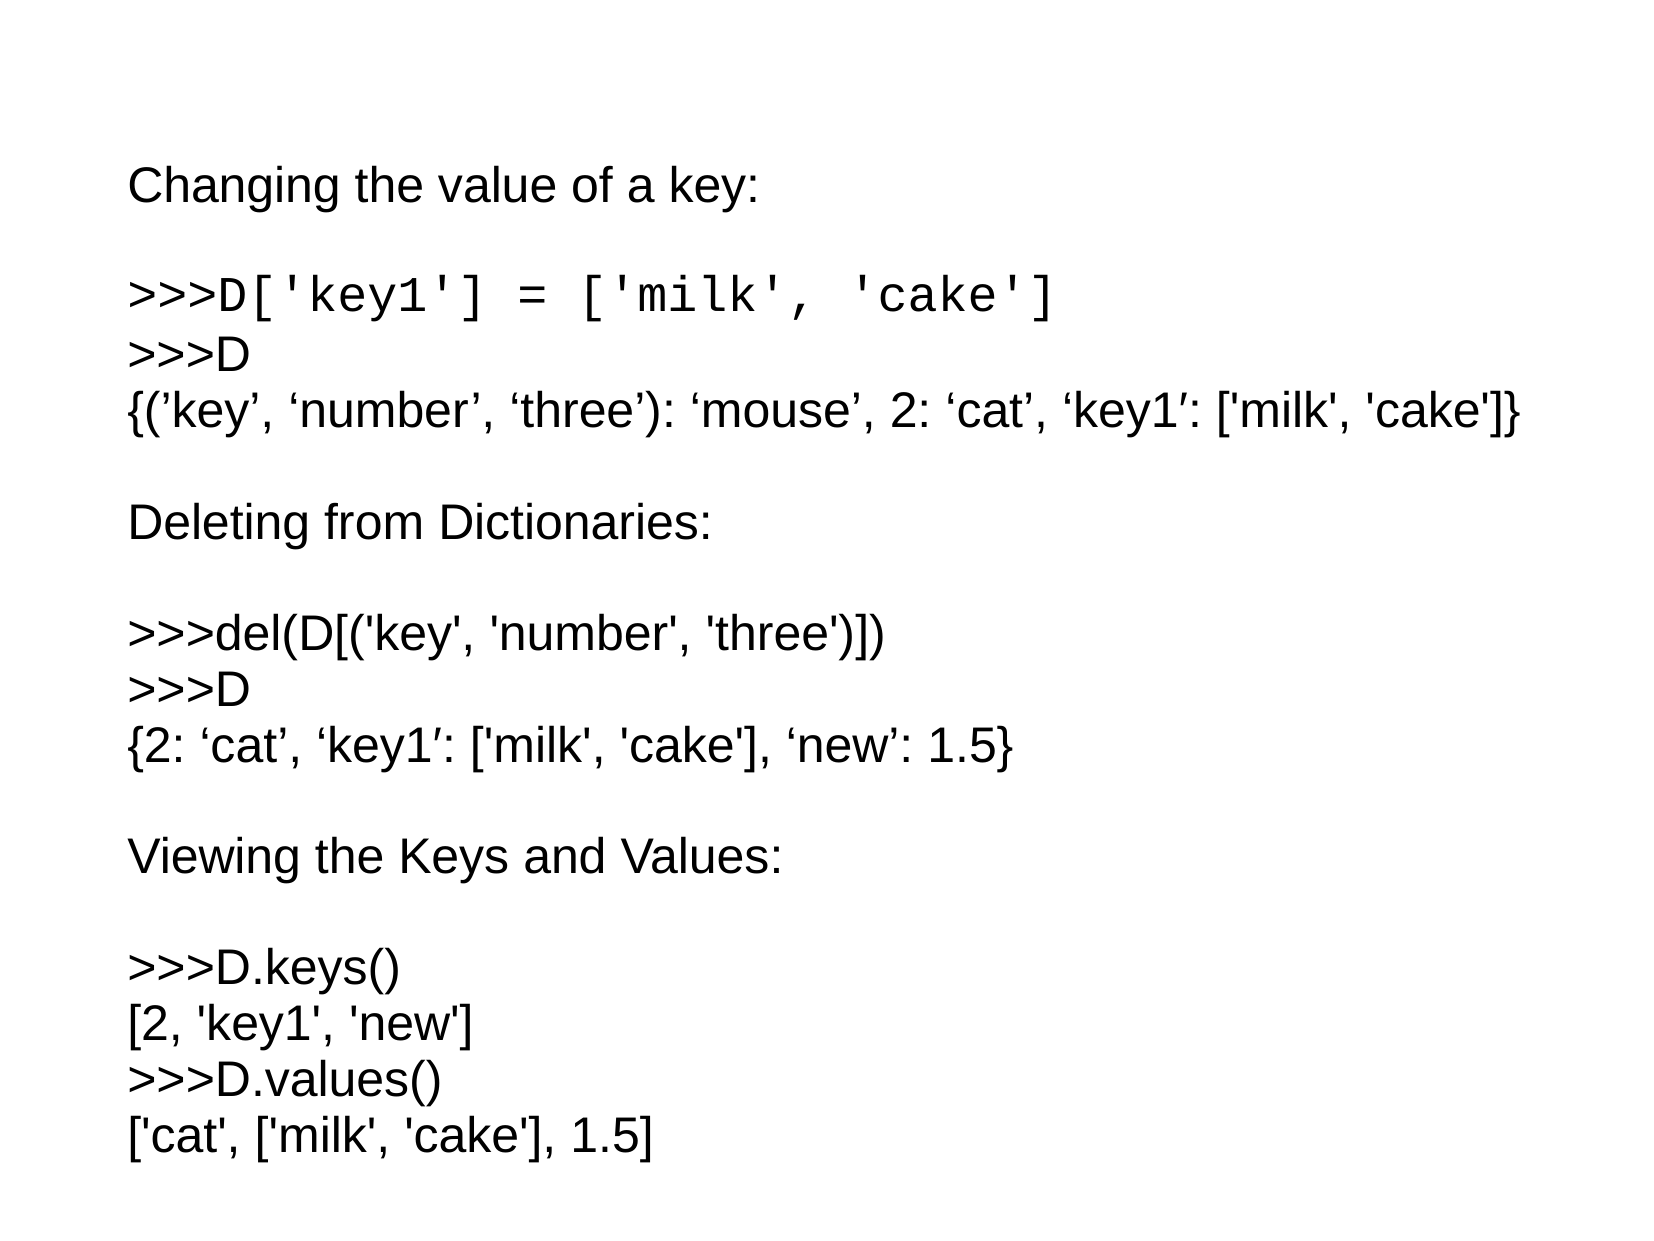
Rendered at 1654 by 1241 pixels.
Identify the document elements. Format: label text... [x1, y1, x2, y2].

text_box Changing the value of a key: >>>D['key1'] = ['milk', 'cake'] >>>D {(’key’, ‘number’, ‘three’): ‘mouse’, 2: ‘cat’, ‘key1′: ['milk', 'cake']} Deleting from Dictionaries: >>>del(D[('key', 'number', 'three')]) >>>D {2: ‘cat’, ‘key1′: ['milk', 'cake'], ‘new’: 1.5} Viewing the Keys and Values: >>>D.keys() [2, 'key1', 'new'] >>>D.values() ['cat', ['milk', 'cake'], 1.5] [112, 150, 1538, 1171]
